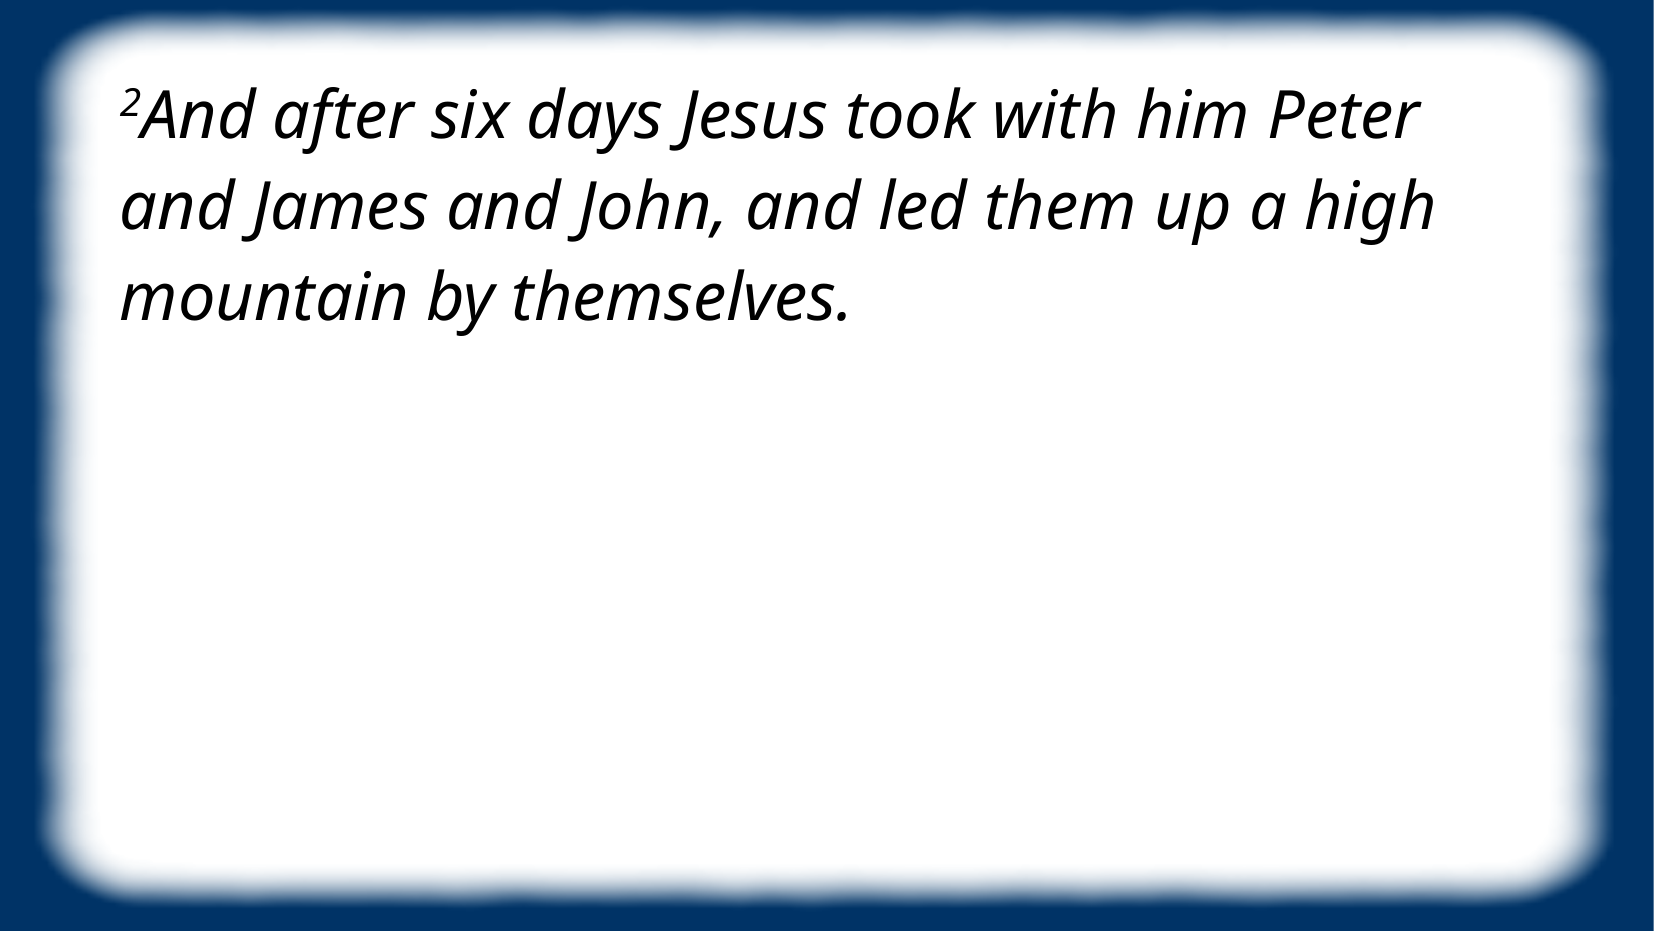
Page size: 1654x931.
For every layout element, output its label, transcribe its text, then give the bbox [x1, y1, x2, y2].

text_box 2And after six days Jesus took with him Peter and James and John, and led them up a high mountain by themselves. [105, 60, 1561, 361]
picture [0, 0, 1654, 931]
